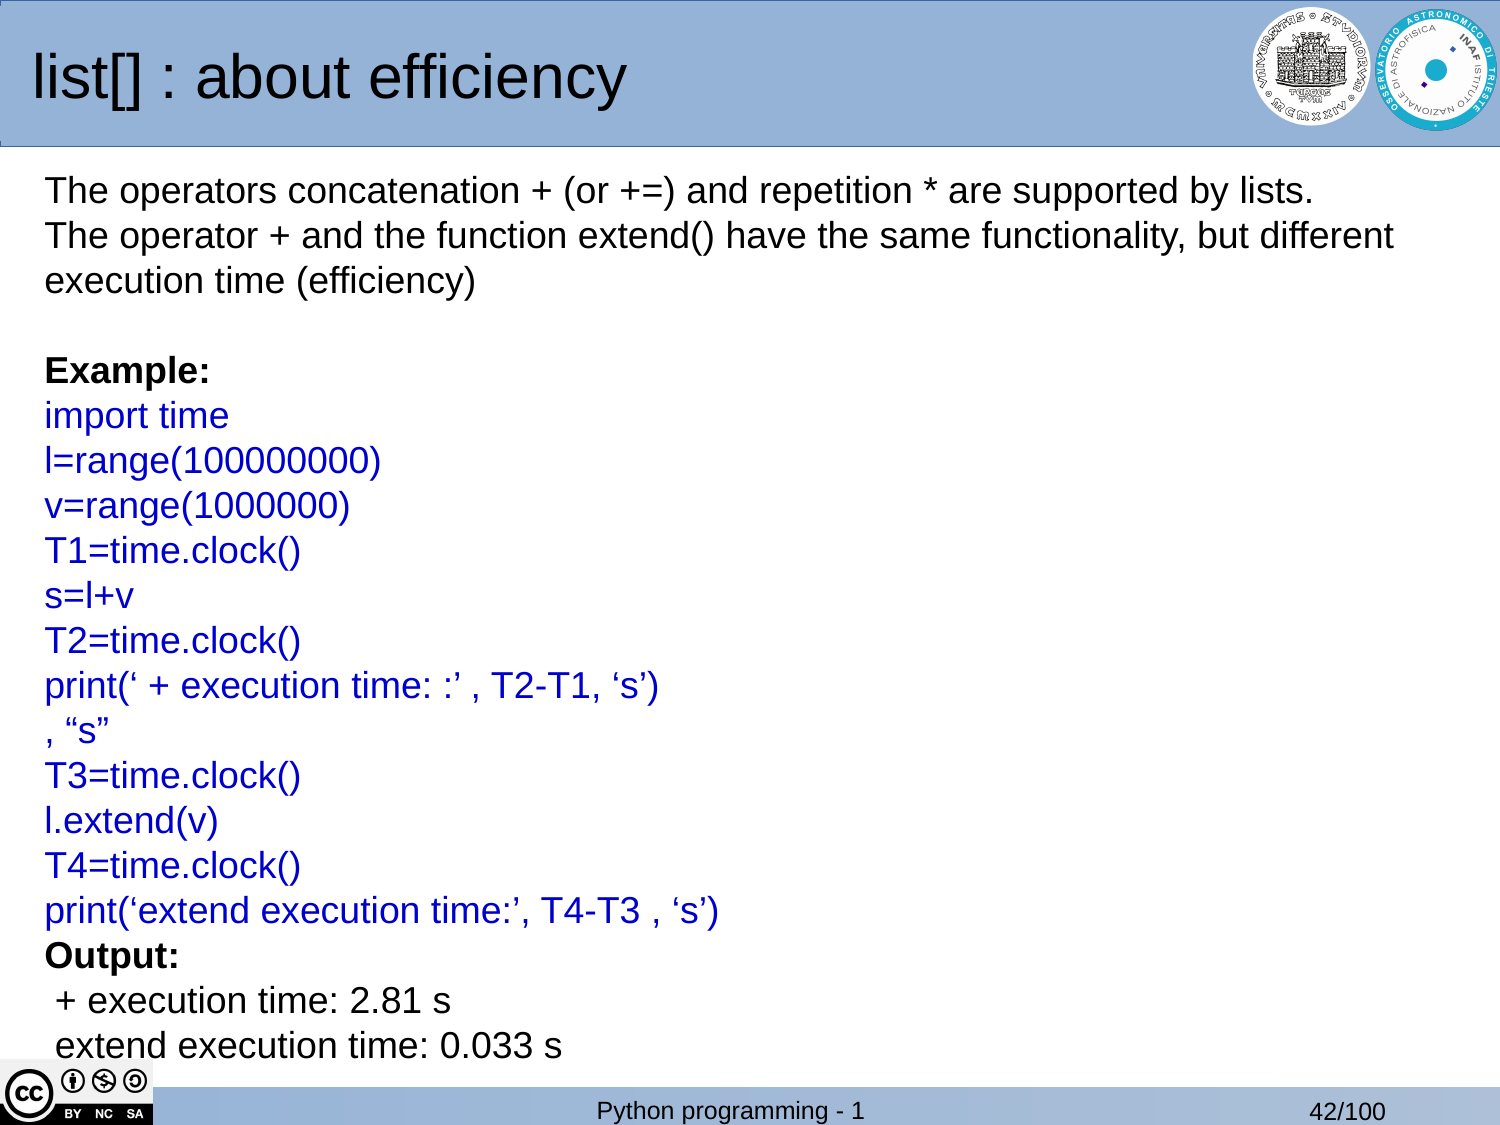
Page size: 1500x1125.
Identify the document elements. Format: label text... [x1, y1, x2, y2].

picture [1253, 0, 1500, 156]
list The operators concatenation + (or +=) and repetition * are supported by lists. The operator + and the function extend() have the same functionality, but different execution time (efficiency) Example: import time l=range(100000000) v=range(1000000) T1=time.clock() s=l+v T2=time.clock() print(‘ + execution time: :’ , T2-T1, ‘s’) , “s” T3=time.clock() l.extend(v) T4=time.clock() print(‘extend execution time:’, T4-T3 , ‘s’) Output: + execution time: 2.81 s extend execution time: 0.033 s [29, 158, 1500, 1071]
picture [0, 1059, 153, 1125]
text_box list[] : about efficiency [0, 5, 1253, 141]
